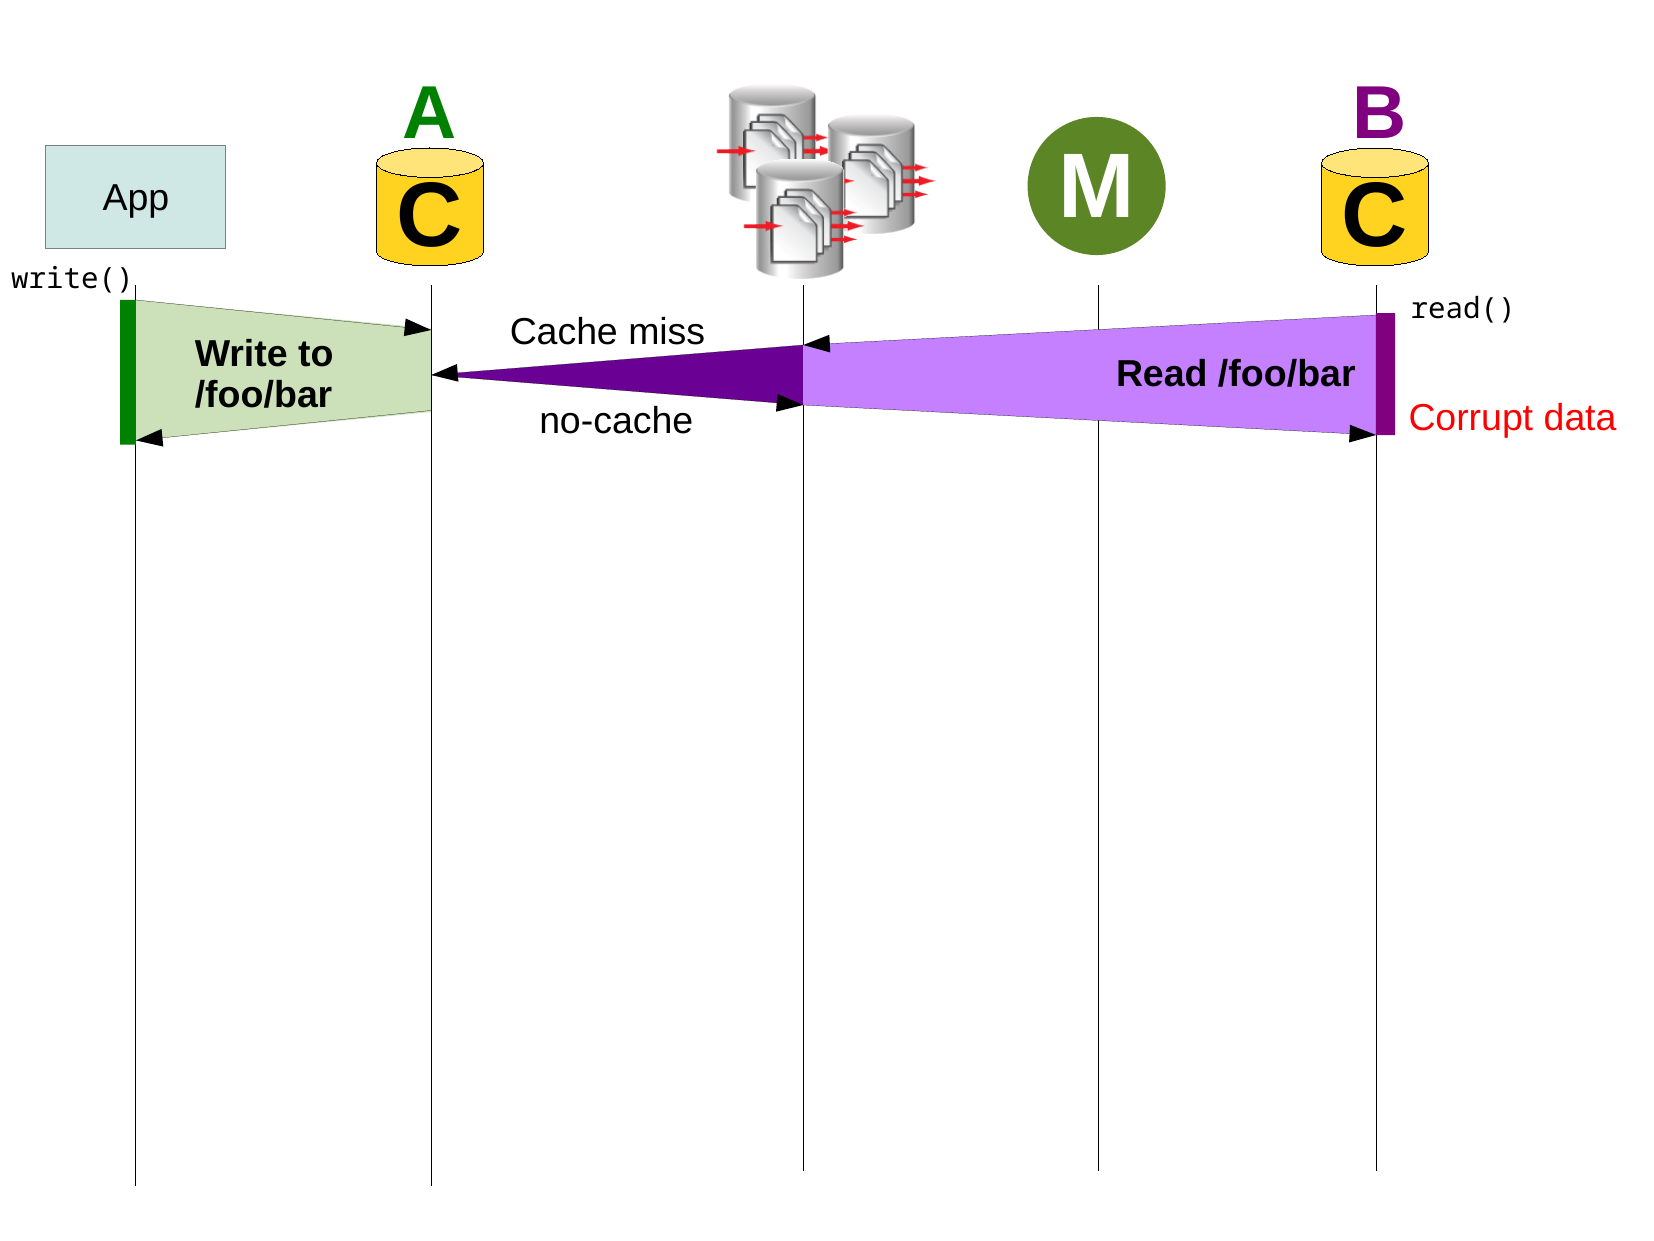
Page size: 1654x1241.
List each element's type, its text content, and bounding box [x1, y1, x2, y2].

text_box A [387, 63, 478, 155]
text_box C [376, 165, 484, 266]
text_box M [1027, 116, 1166, 256]
text_box read() [1395, 279, 1595, 329]
text_box B [1338, 63, 1429, 161]
text_box Write to /foo/bar [180, 324, 421, 424]
text_box M [1321, 148, 1429, 178]
text_box Corrupt data [1393, 389, 1653, 447]
text_box Cache miss [495, 303, 751, 361]
text_box [421, 331, 431, 411]
text_box C [1321, 165, 1429, 266]
picture [711, 84, 942, 280]
text_box write() [0, 250, 196, 300]
text_box [458, 313, 1396, 436]
text_box Read /foo/bar [1101, 345, 1372, 402]
text_box no-cache [524, 391, 780, 449]
text_box App [45, 145, 226, 249]
text_box [324, 318, 386, 324]
text_box ...cloud-specific upload protocol... [376, 147, 484, 178]
text_box [120, 300, 361, 445]
